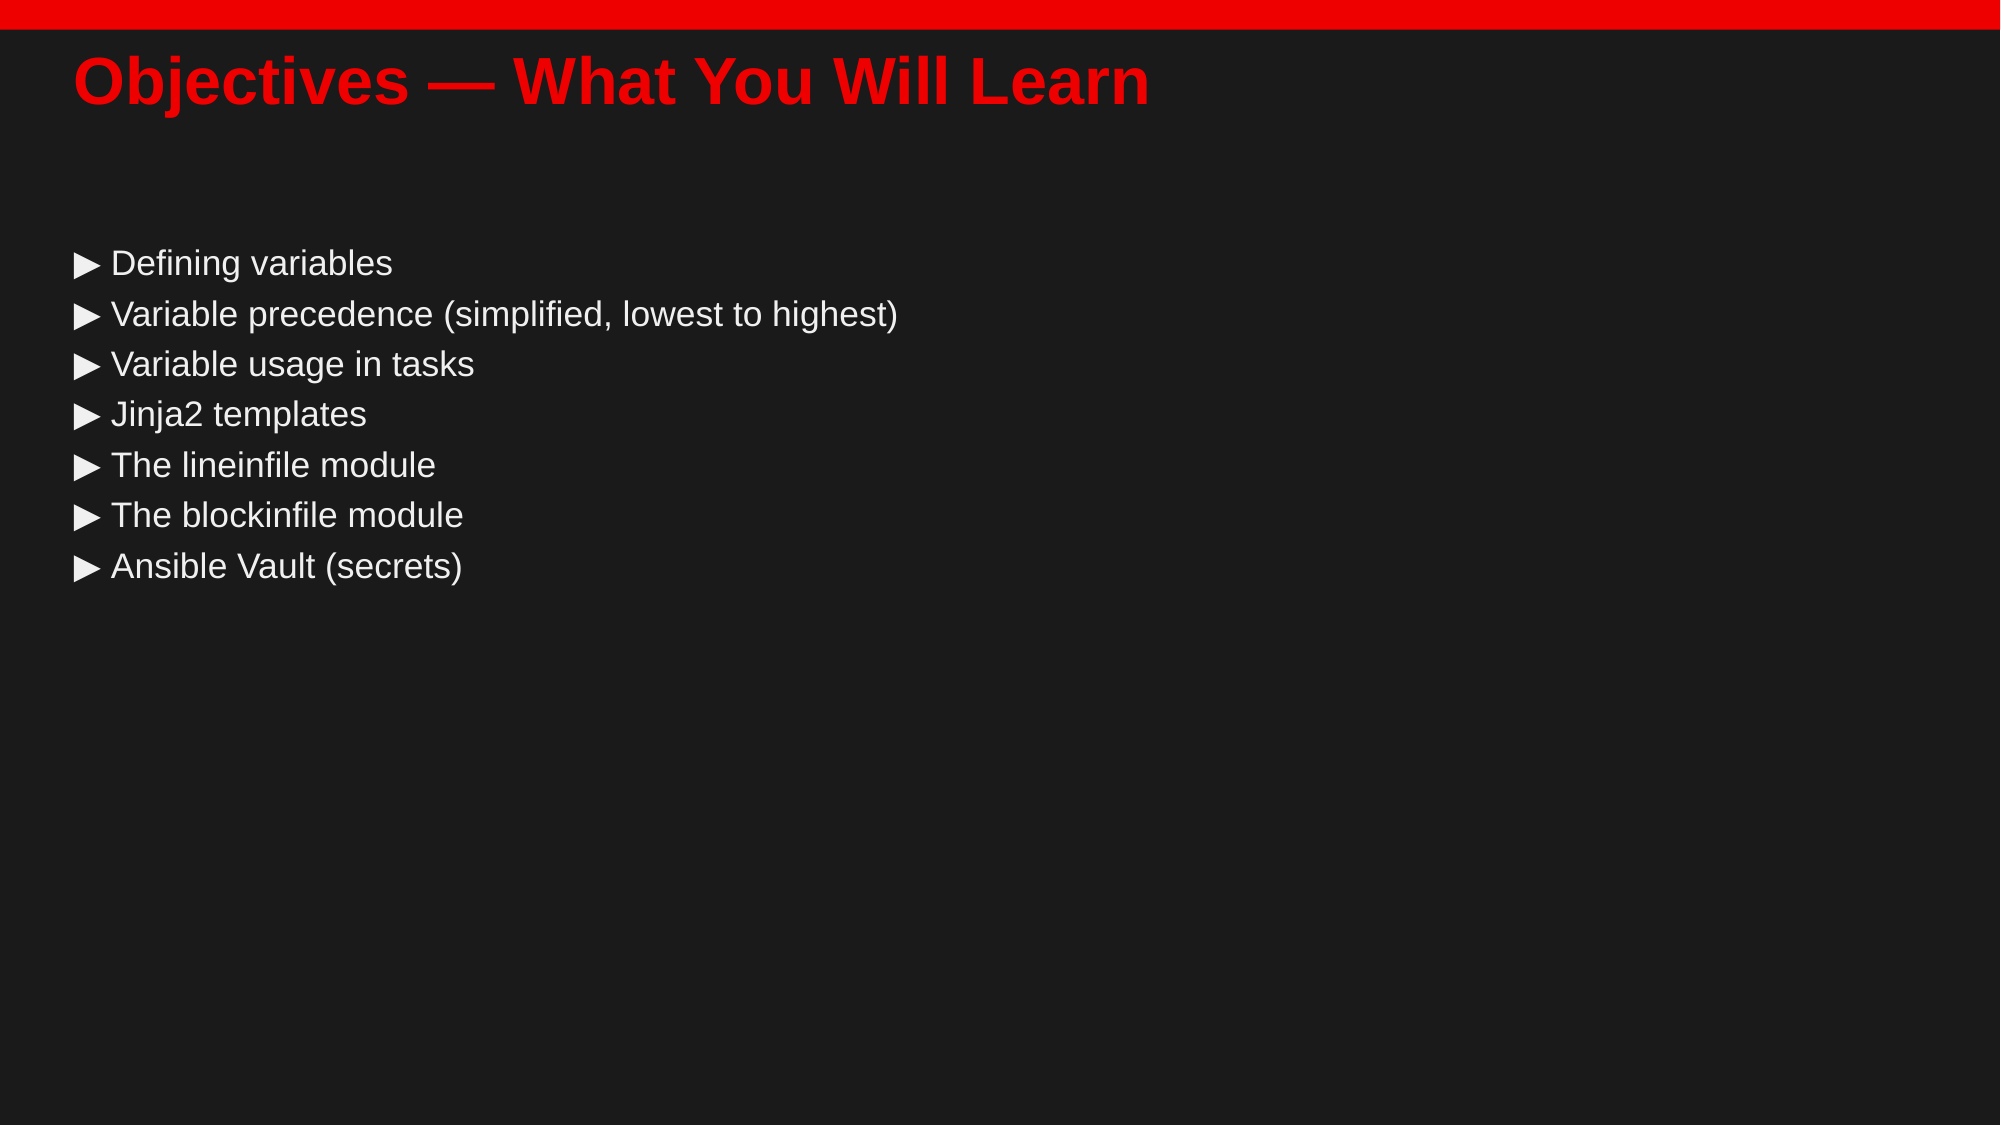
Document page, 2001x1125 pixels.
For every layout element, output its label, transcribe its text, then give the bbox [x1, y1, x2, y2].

text_box Objectives — What You Will Learn [59, 36, 1942, 208]
text_box ▶ Defining variables ▶ Variable precedence (simplified, lowest to highest) ▶ Variable usage in tasks ▶ Jinja2 templates ▶ The lineinfile module ▶ The blockinfile module ▶ Ansible Vault (secrets) [59, 236, 1942, 1037]
text_box [0, 0, 2001, 30]
